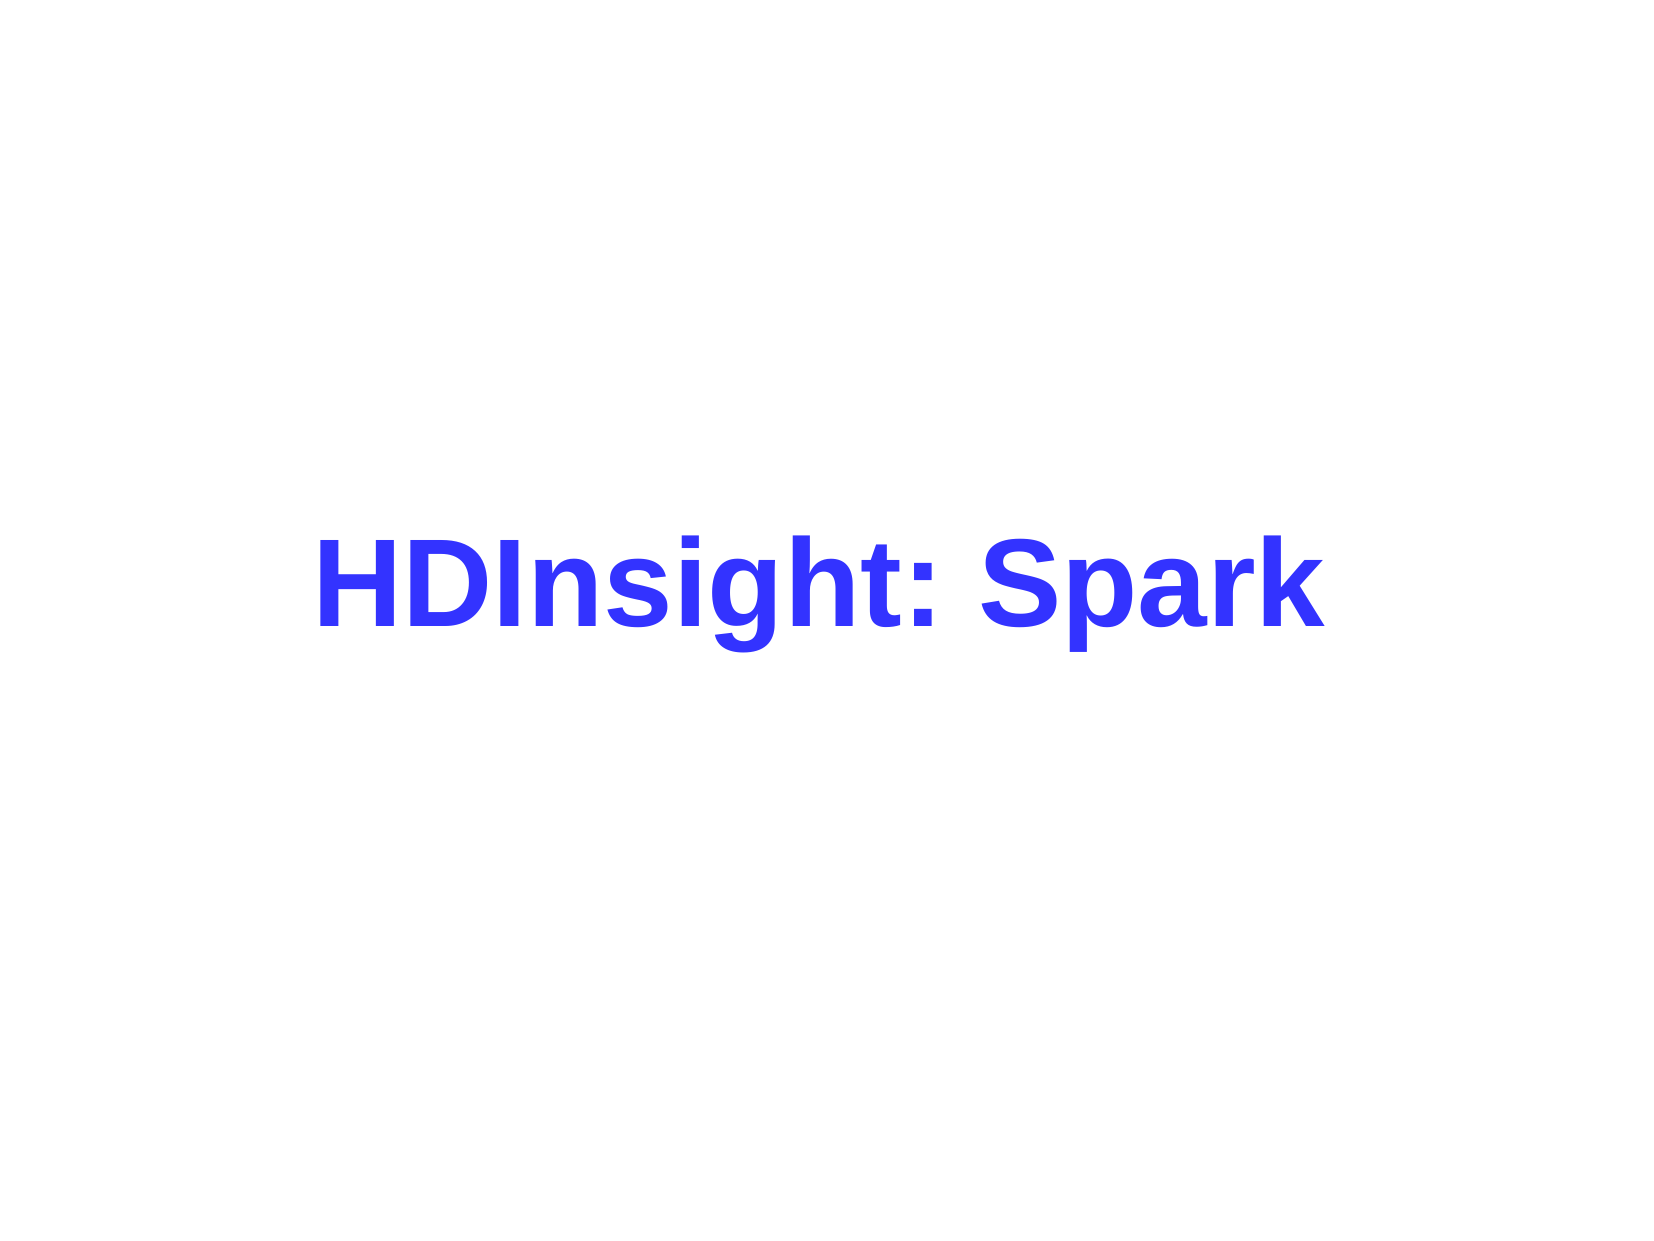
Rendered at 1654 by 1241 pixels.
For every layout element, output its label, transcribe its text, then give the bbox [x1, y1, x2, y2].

title HDInsight: Spark [75, 480, 1564, 688]
